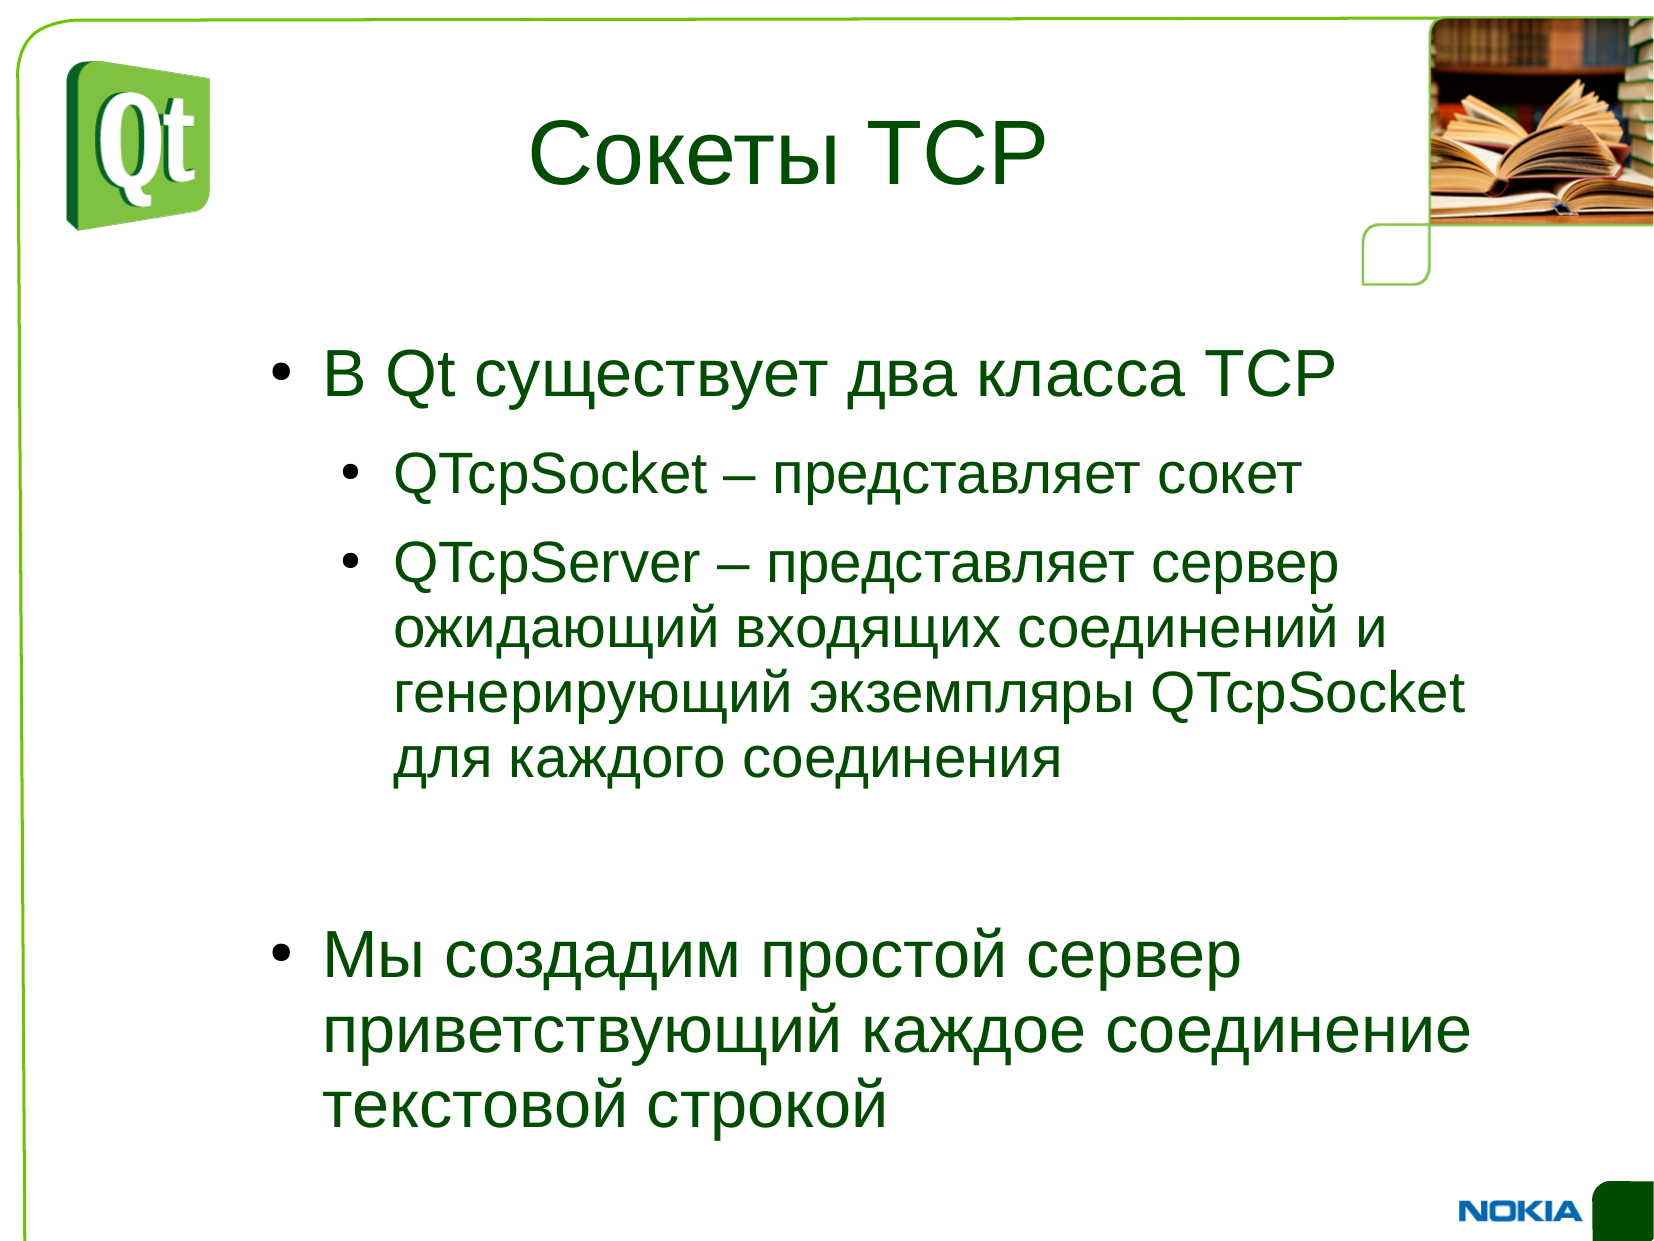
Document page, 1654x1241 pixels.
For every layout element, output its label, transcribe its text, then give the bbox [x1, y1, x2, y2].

picture [1338, 5, 1654, 306]
picture [66, 61, 210, 231]
list В Qt существует два класса TCP QTcpSocket – представляет сокет QTcpServer – представляет сервер ожидающий входящих соединений и генерирующий экземпляры QTcpSocket для каждого соединения Мы создадим простой сервер приветствующий каждое соединение текстовой строкой [251, 336, 1571, 1142]
title Сокеты TCP [251, 56, 1327, 250]
picture [1459, 1200, 1583, 1222]
